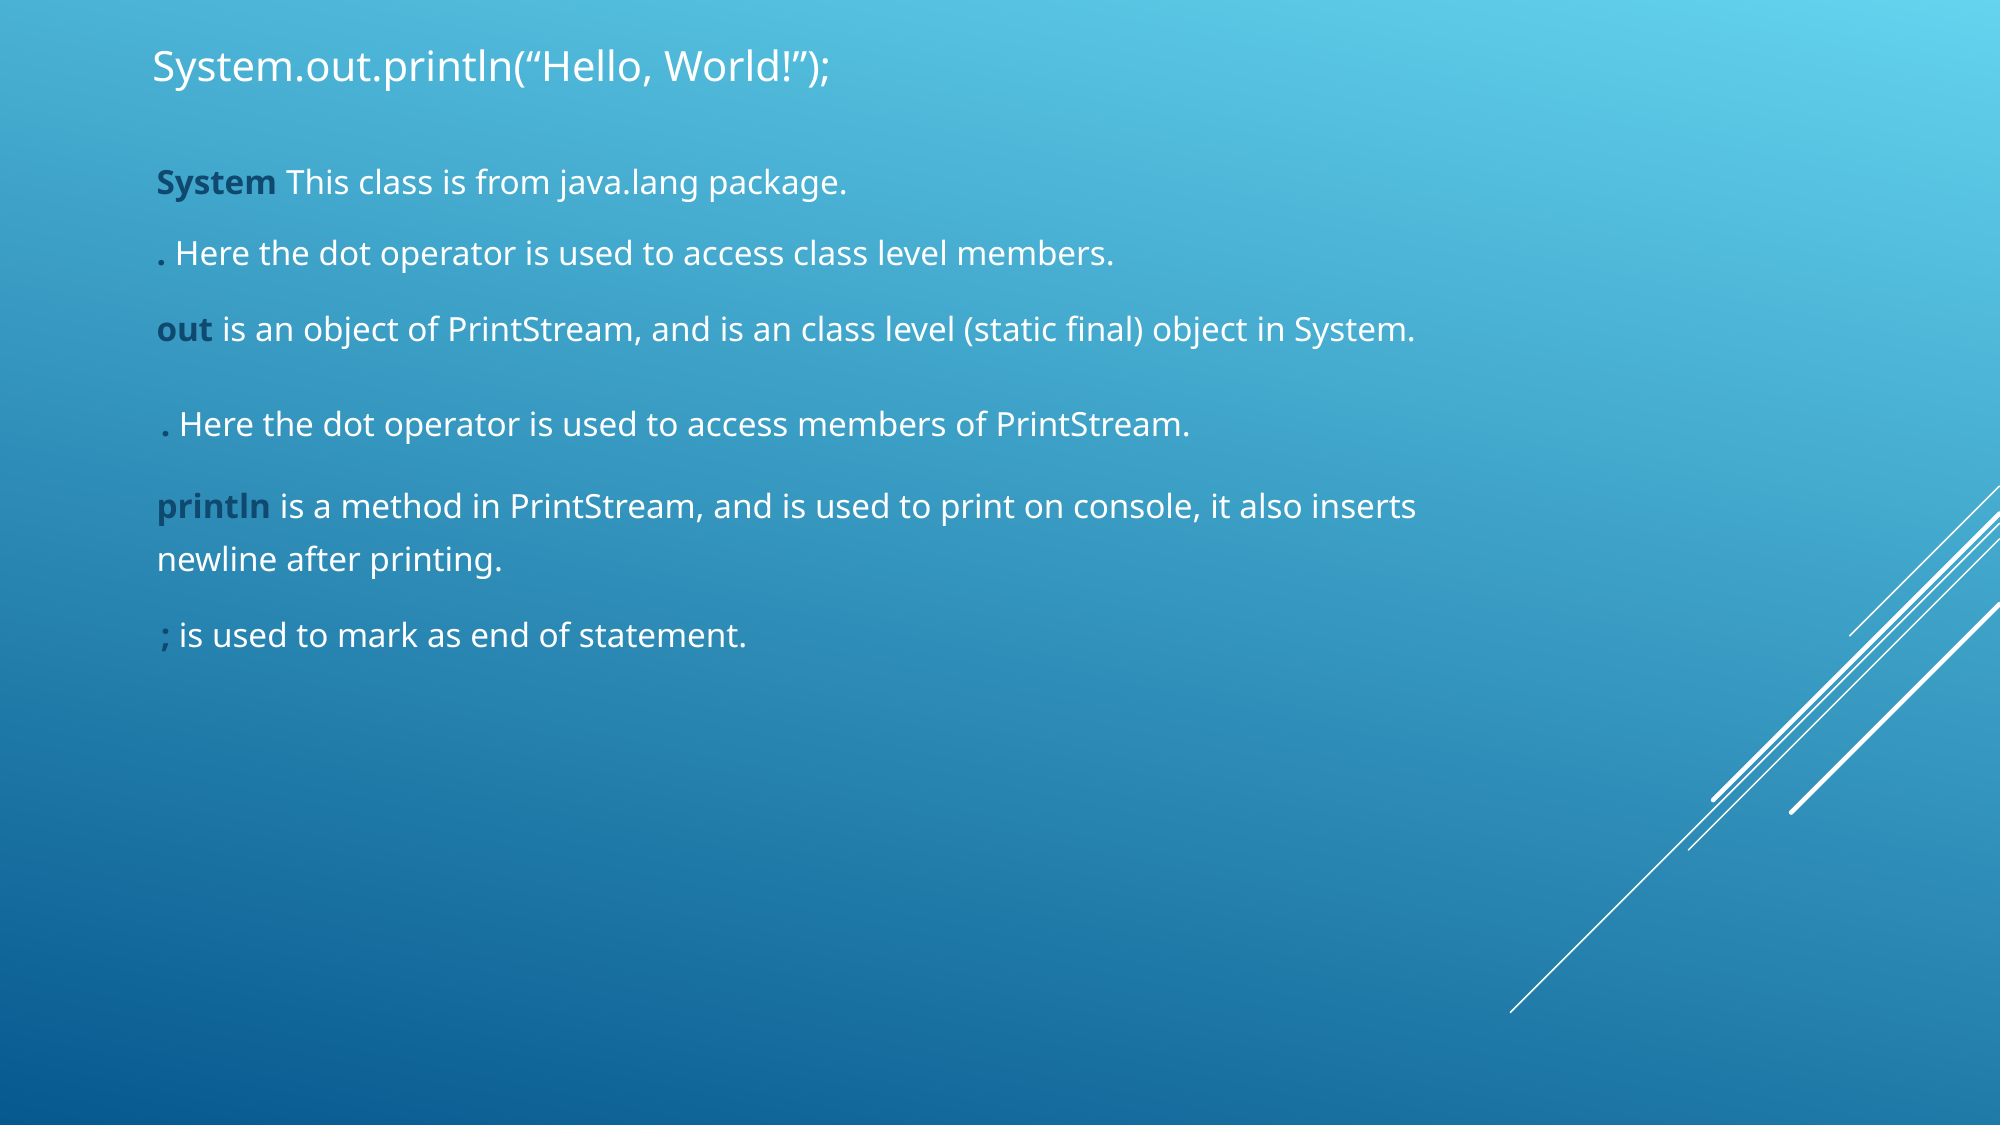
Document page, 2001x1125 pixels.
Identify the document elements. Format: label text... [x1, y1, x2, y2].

text_box out is an object of PrintStream, and is an class level (static final) object in System. [141, 308, 1542, 367]
text_box System.out.println(“Hello, World!”); [137, 31, 1538, 174]
text_box ; is used to mark as end of statement. [145, 606, 1547, 714]
text_box . Here the dot operator is used to access class level members. [141, 225, 1542, 300]
text_box . Here the dot operator is used to access members of PrintStream. [145, 396, 1547, 471]
text_box System This class is from java.lang package. [141, 153, 1542, 225]
text_box println is a method in PrintStream, and is used to print on console, it also inserts newline after printing. [141, 477, 1542, 585]
